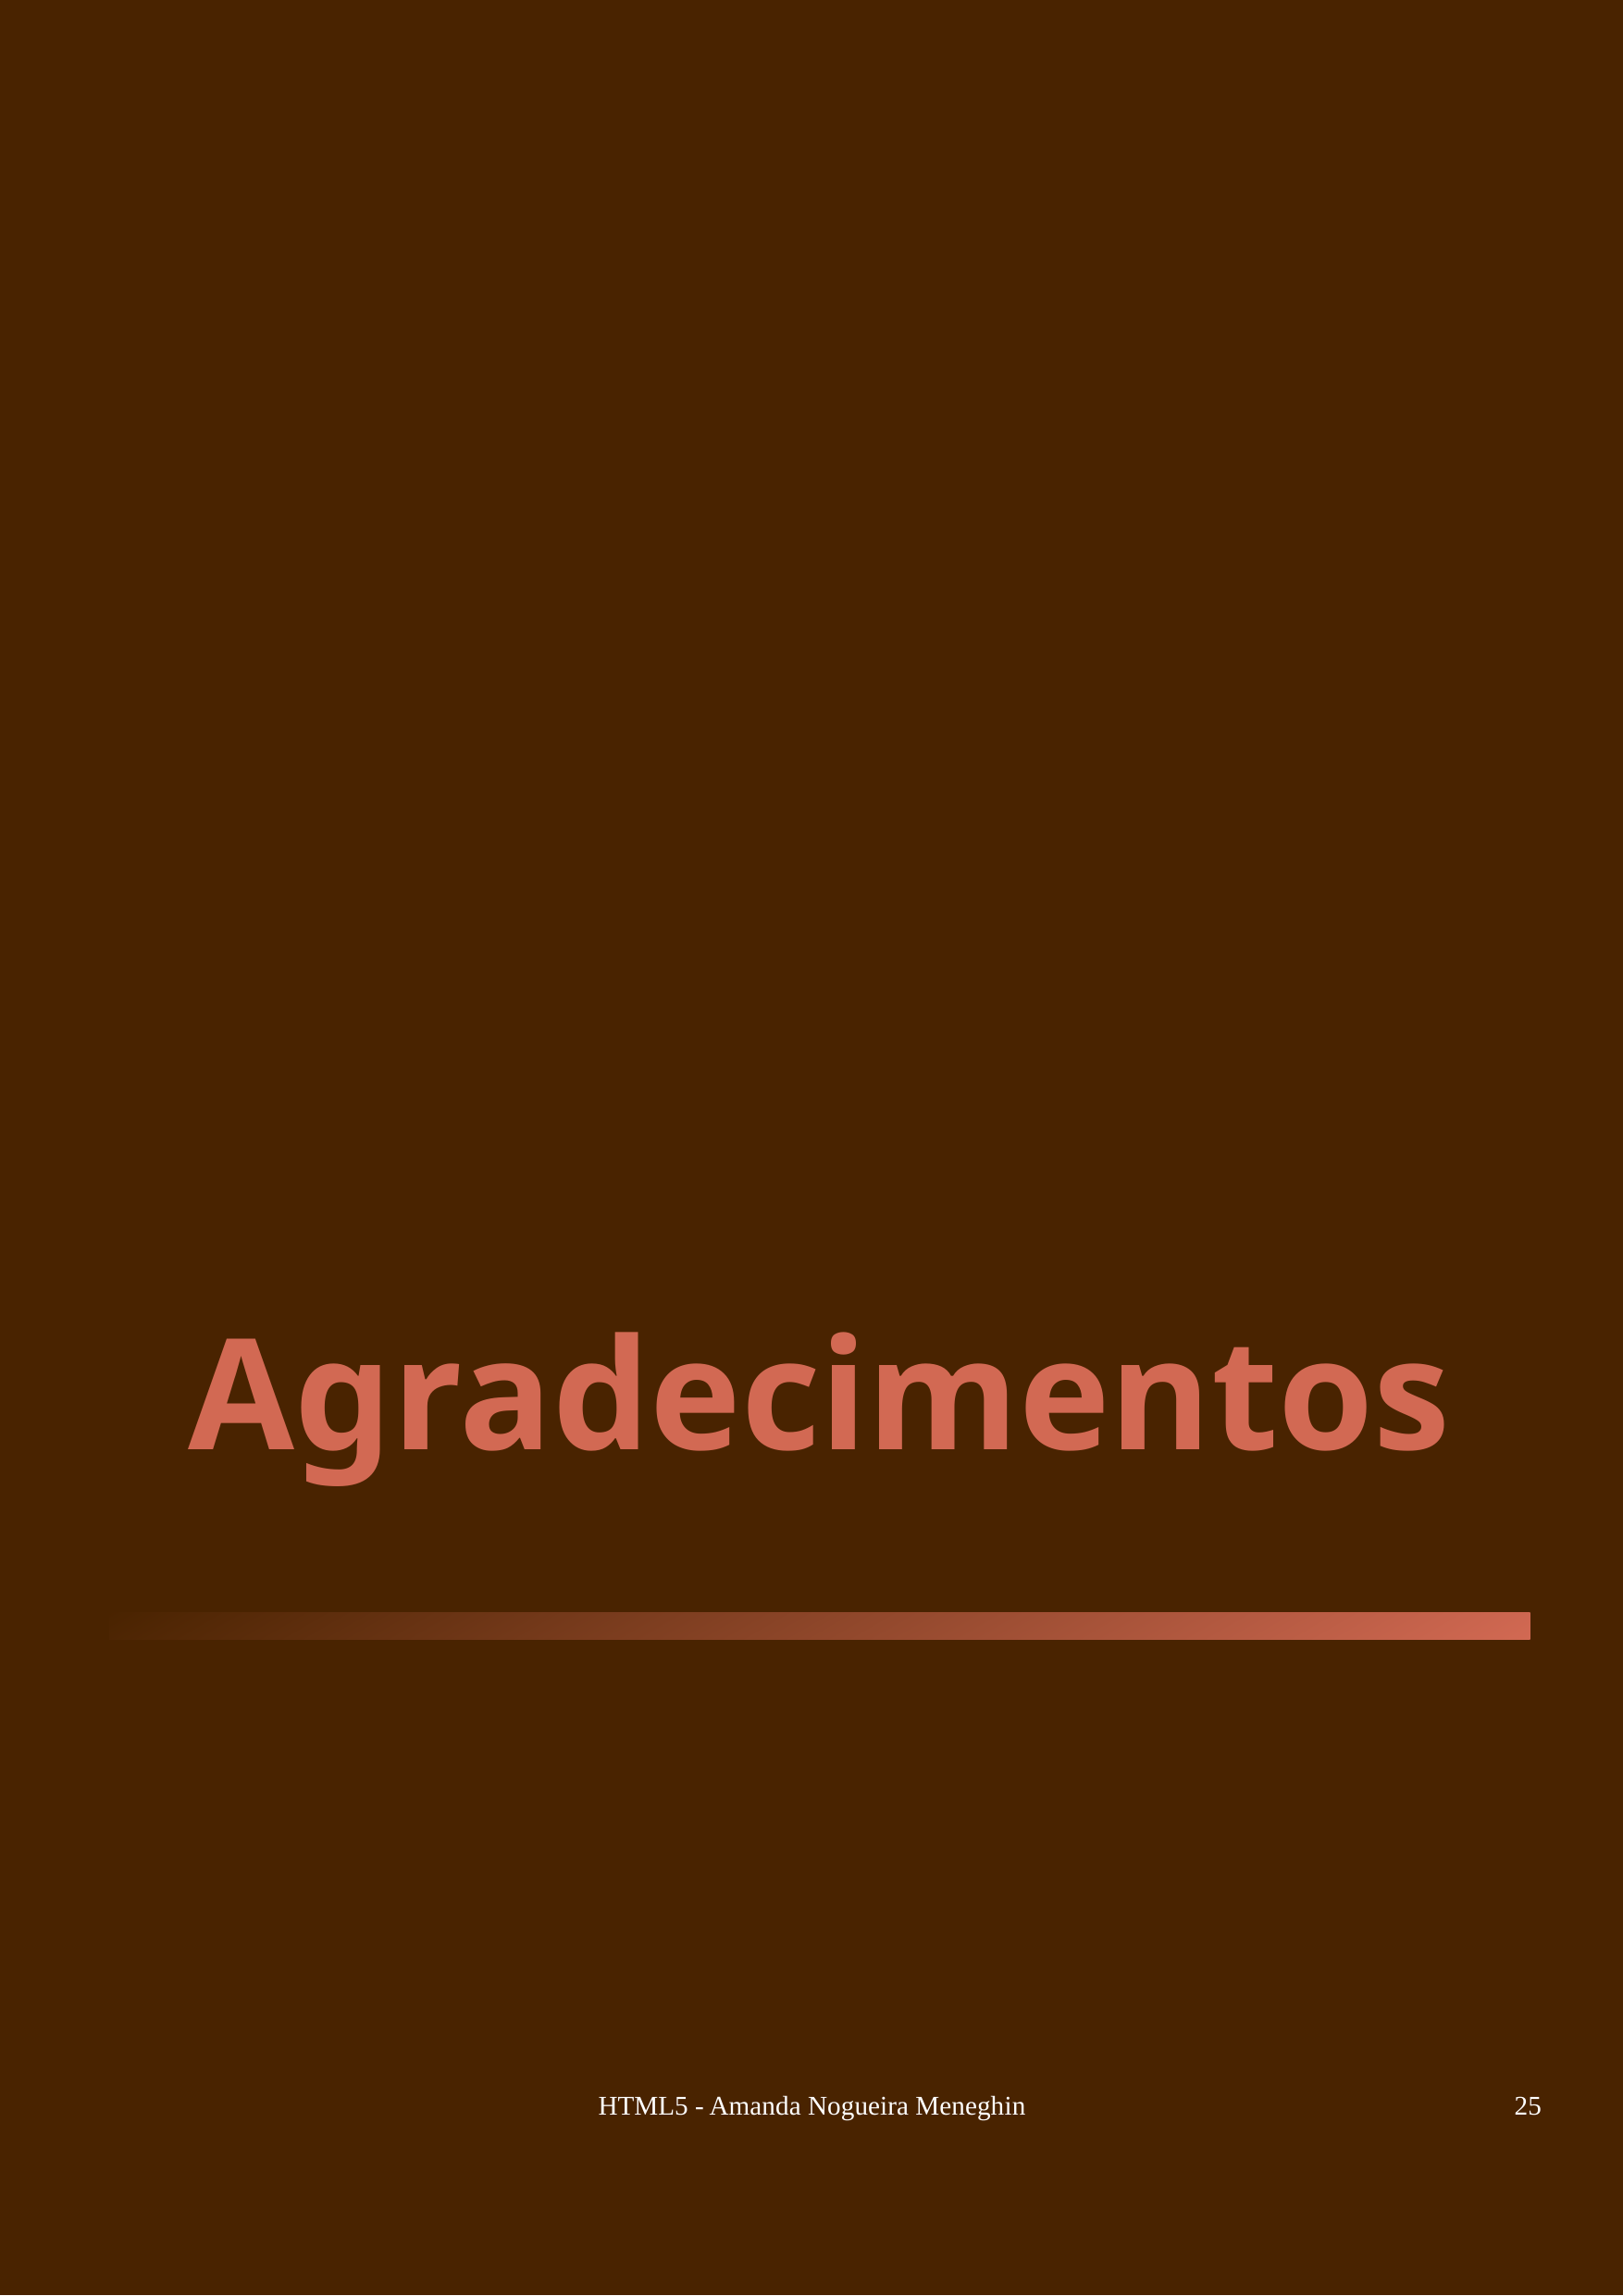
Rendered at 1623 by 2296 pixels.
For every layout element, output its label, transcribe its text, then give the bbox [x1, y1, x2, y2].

text_box [109, 1612, 1530, 1640]
text_box Agradecimentos [109, 1229, 1530, 1551]
